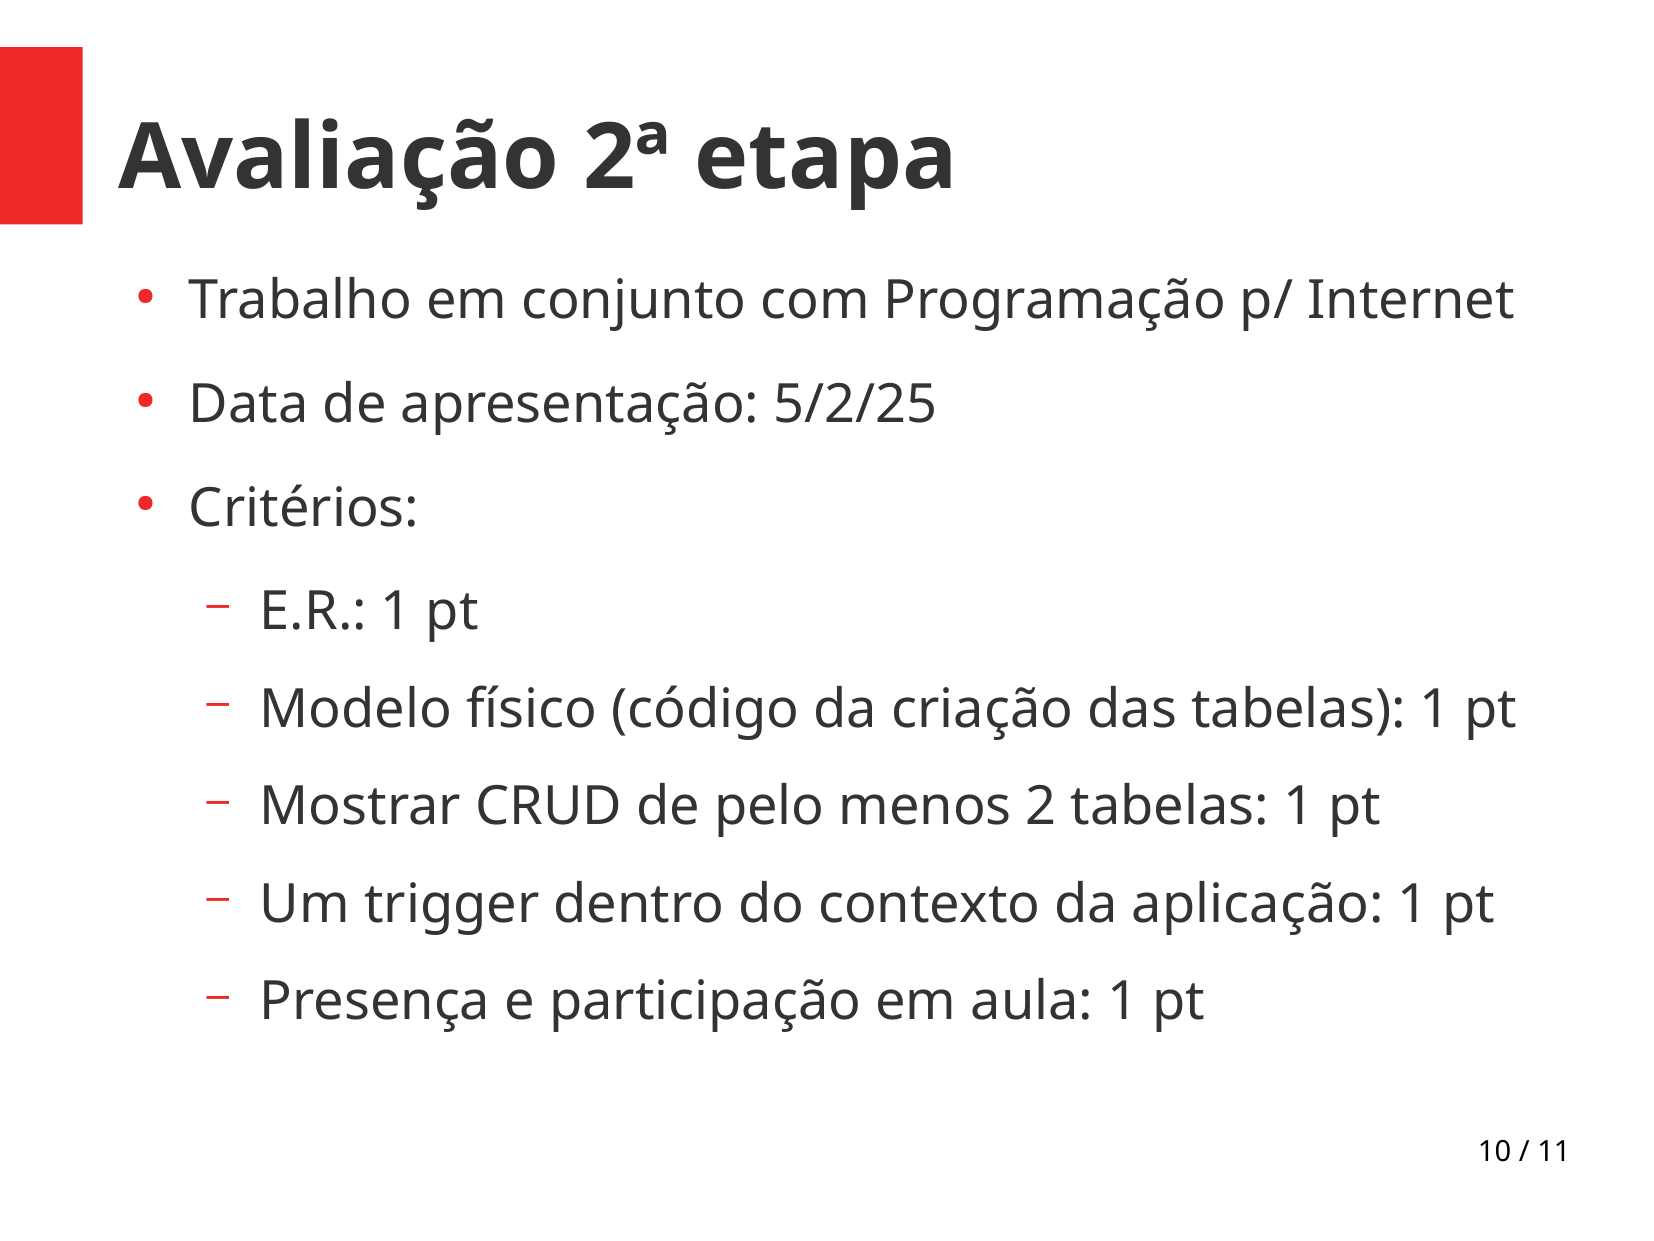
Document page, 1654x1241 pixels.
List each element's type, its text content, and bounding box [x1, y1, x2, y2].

list Trabalho em conjunto com Programação p/ Internet Data de apresentação: 5/2/25 Critérios: E.R.: 1 pt Modelo físico (código da criação das tabelas): 1 pt Mostrar CRUD de pelo menos 2 tabelas: 1 pt Um trigger dentro do contexto da aplicação: 1 pt Presença e participação em aula: 1 pt [118, 261, 1536, 981]
title Avaliação 2ª etapa [118, 49, 1571, 257]
